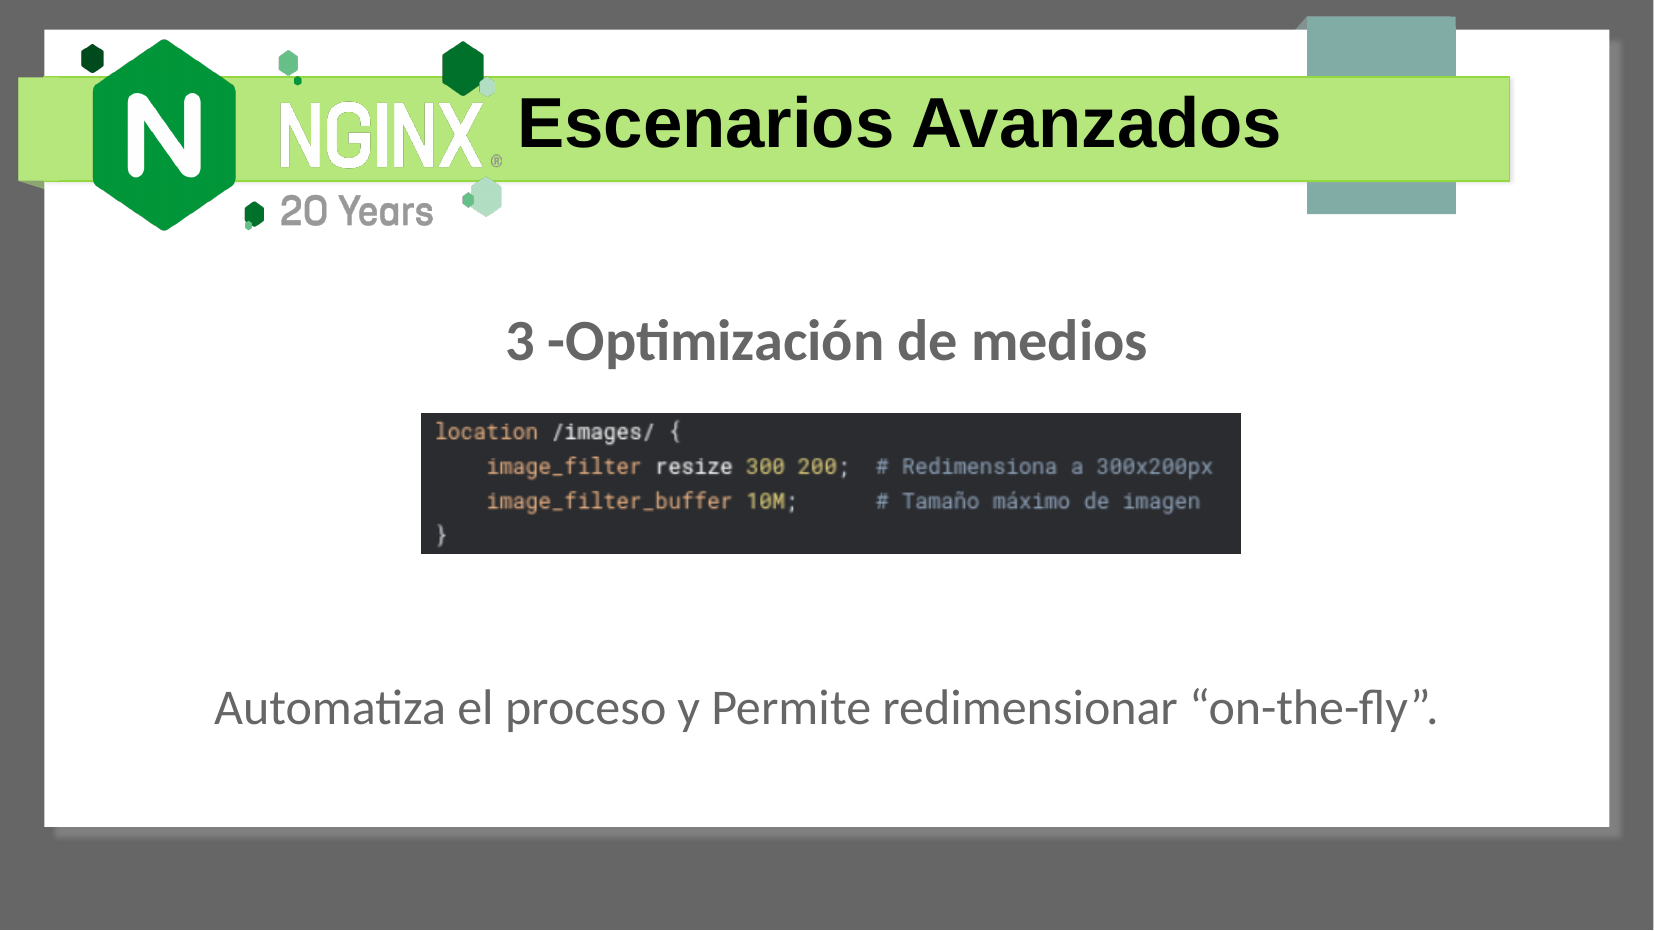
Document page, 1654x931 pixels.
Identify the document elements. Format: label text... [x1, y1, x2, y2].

subtitle 3 -Optimización de medios Automatiza el proceso y Permite redimensionar “on-the-fly”. [59, 282, 1595, 931]
title Escenarios Avanzados [517, 38, 1611, 207]
picture [421, 413, 1241, 554]
picture [74, 37, 502, 237]
